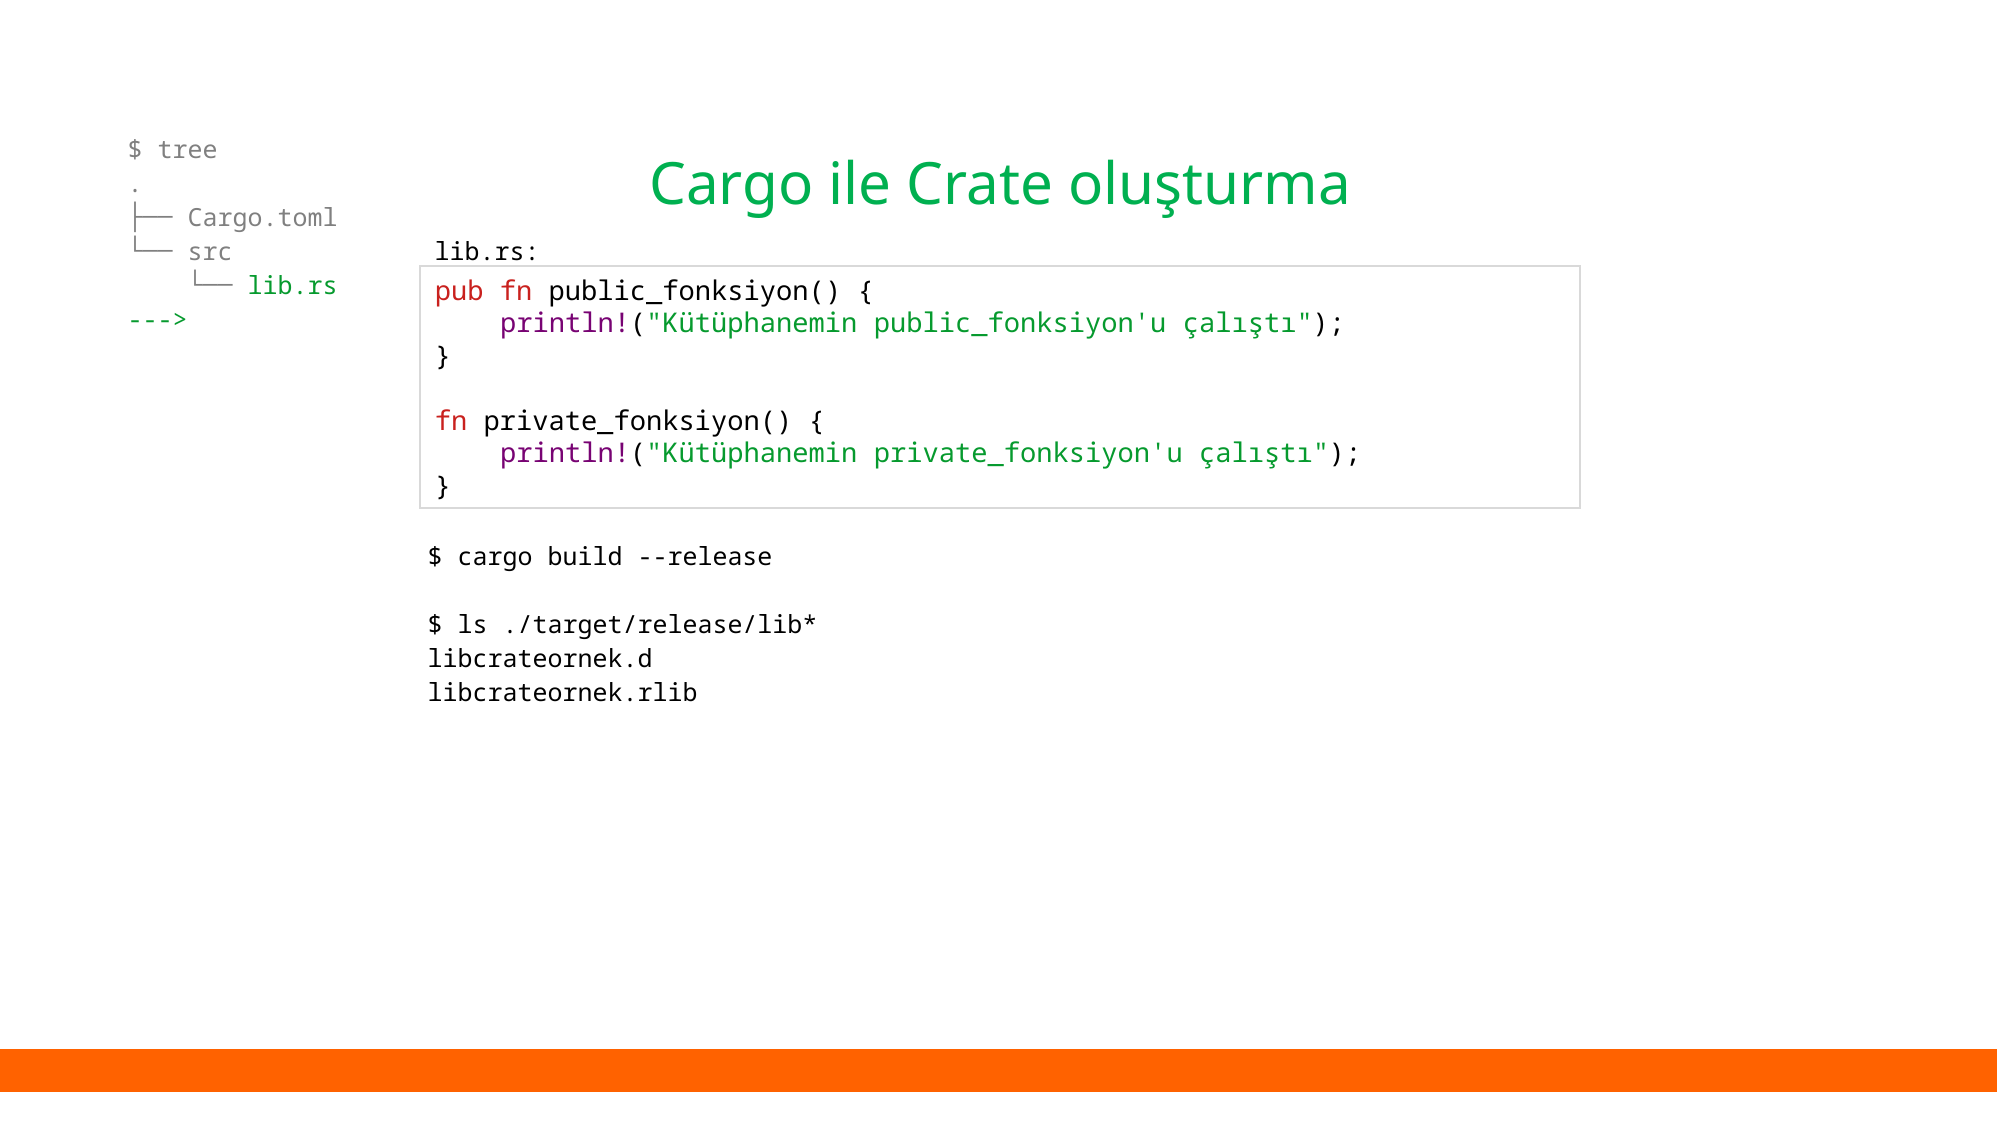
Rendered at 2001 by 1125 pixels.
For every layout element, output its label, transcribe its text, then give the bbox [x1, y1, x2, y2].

text_box lib.rs: [438, 225, 600, 266]
text_box $ tree . ├── Cargo.toml └── src └── lib.rs ---> [112, 124, 438, 266]
text_box [0, 1049, 1997, 1092]
list Cargo ile Crate oluşturma [438, 146, 1580, 237]
text_box $ cargo build --release $ ls ./target/release/lib* libcrateornek.d libcrateornek.rlib [412, 531, 768, 672]
text_box pub fn public_fonksiyon() { println!("Kütüphanemin public_fonksiyon'u çalıştı"); } fn private_fonksiyon() { println!("Kütüphanemin private_fonksiyon'u çalıştı"); } [419, 265, 1581, 509]
